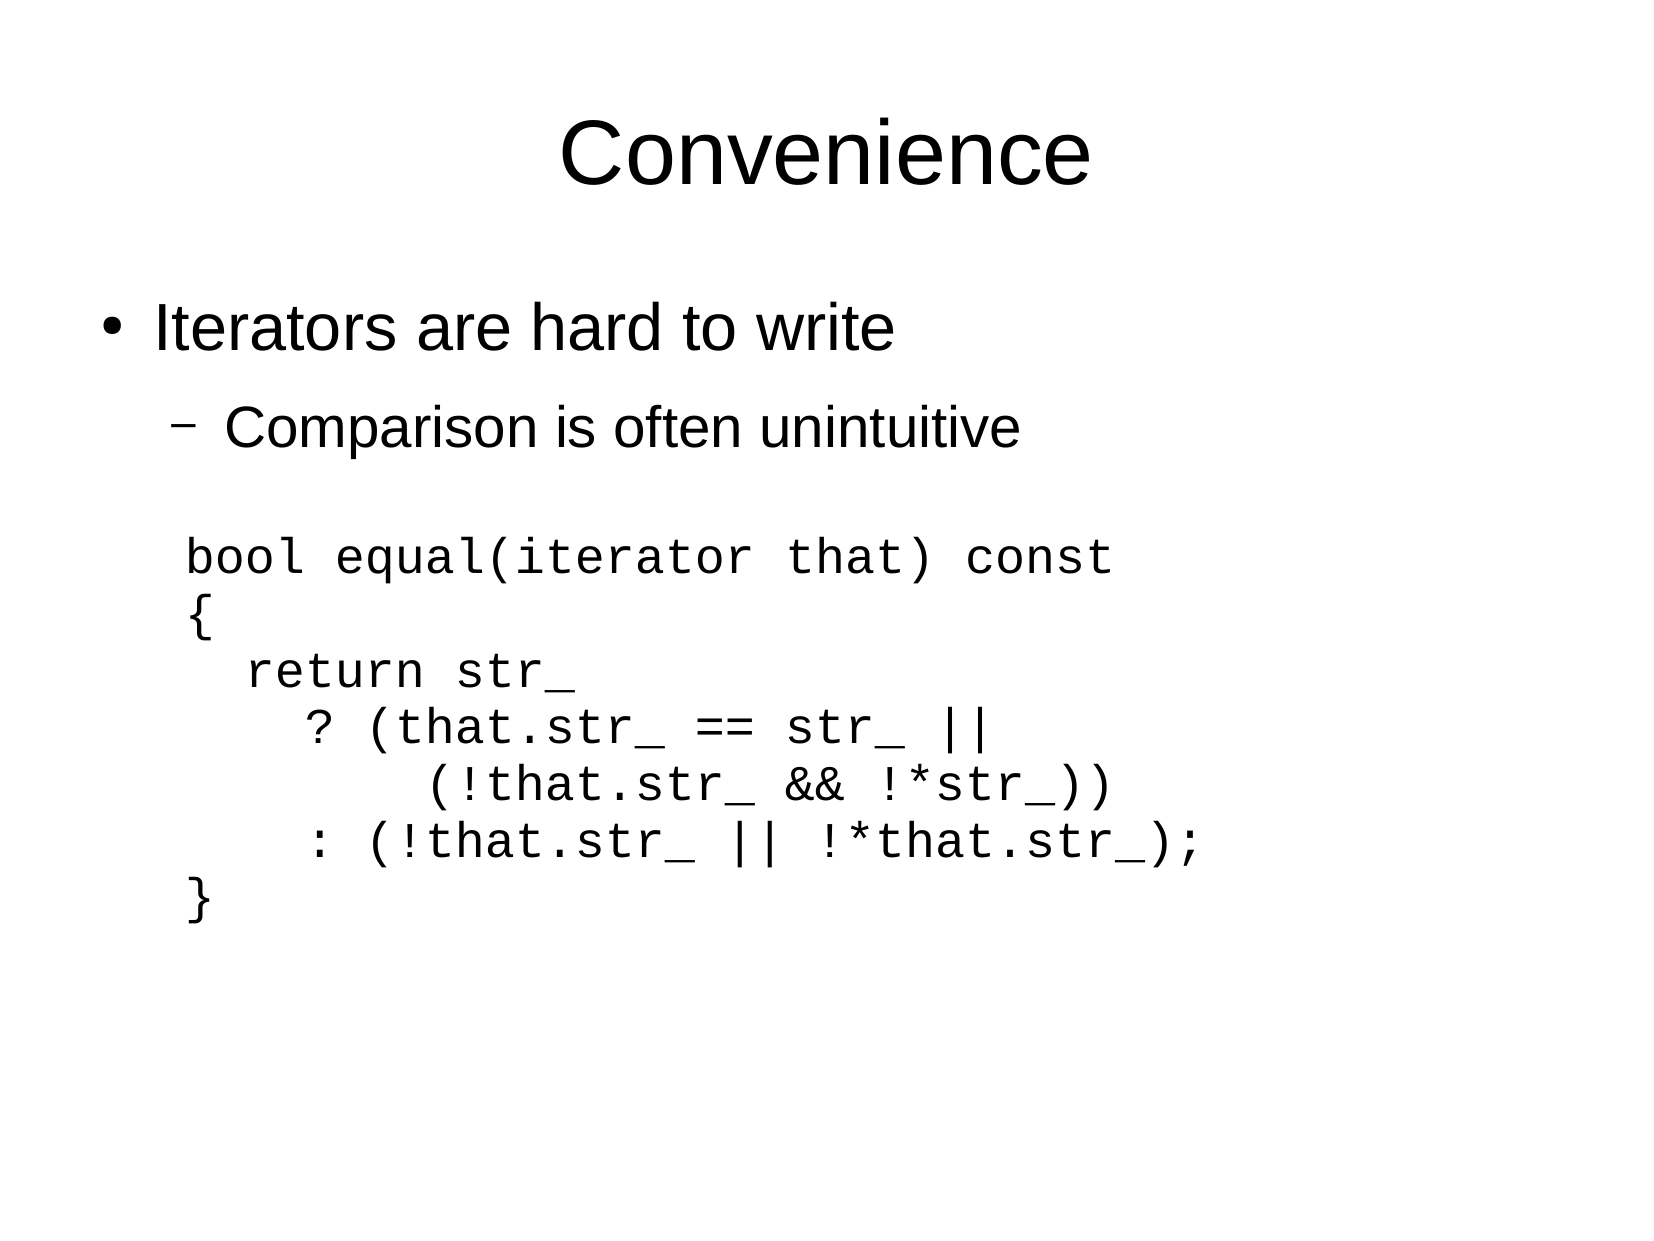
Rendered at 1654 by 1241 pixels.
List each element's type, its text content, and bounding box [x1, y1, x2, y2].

title Convenience [82, 49, 1571, 257]
list Iterators are hard to write Comparison is often unintuitive [82, 290, 1571, 511]
text_box bool equal(iterator that) const { return str_ ? (that.str_ == str_ || (!that.str_ && !*str_)) : (!that.str_ || !*that.str_); } [169, 524, 1531, 937]
